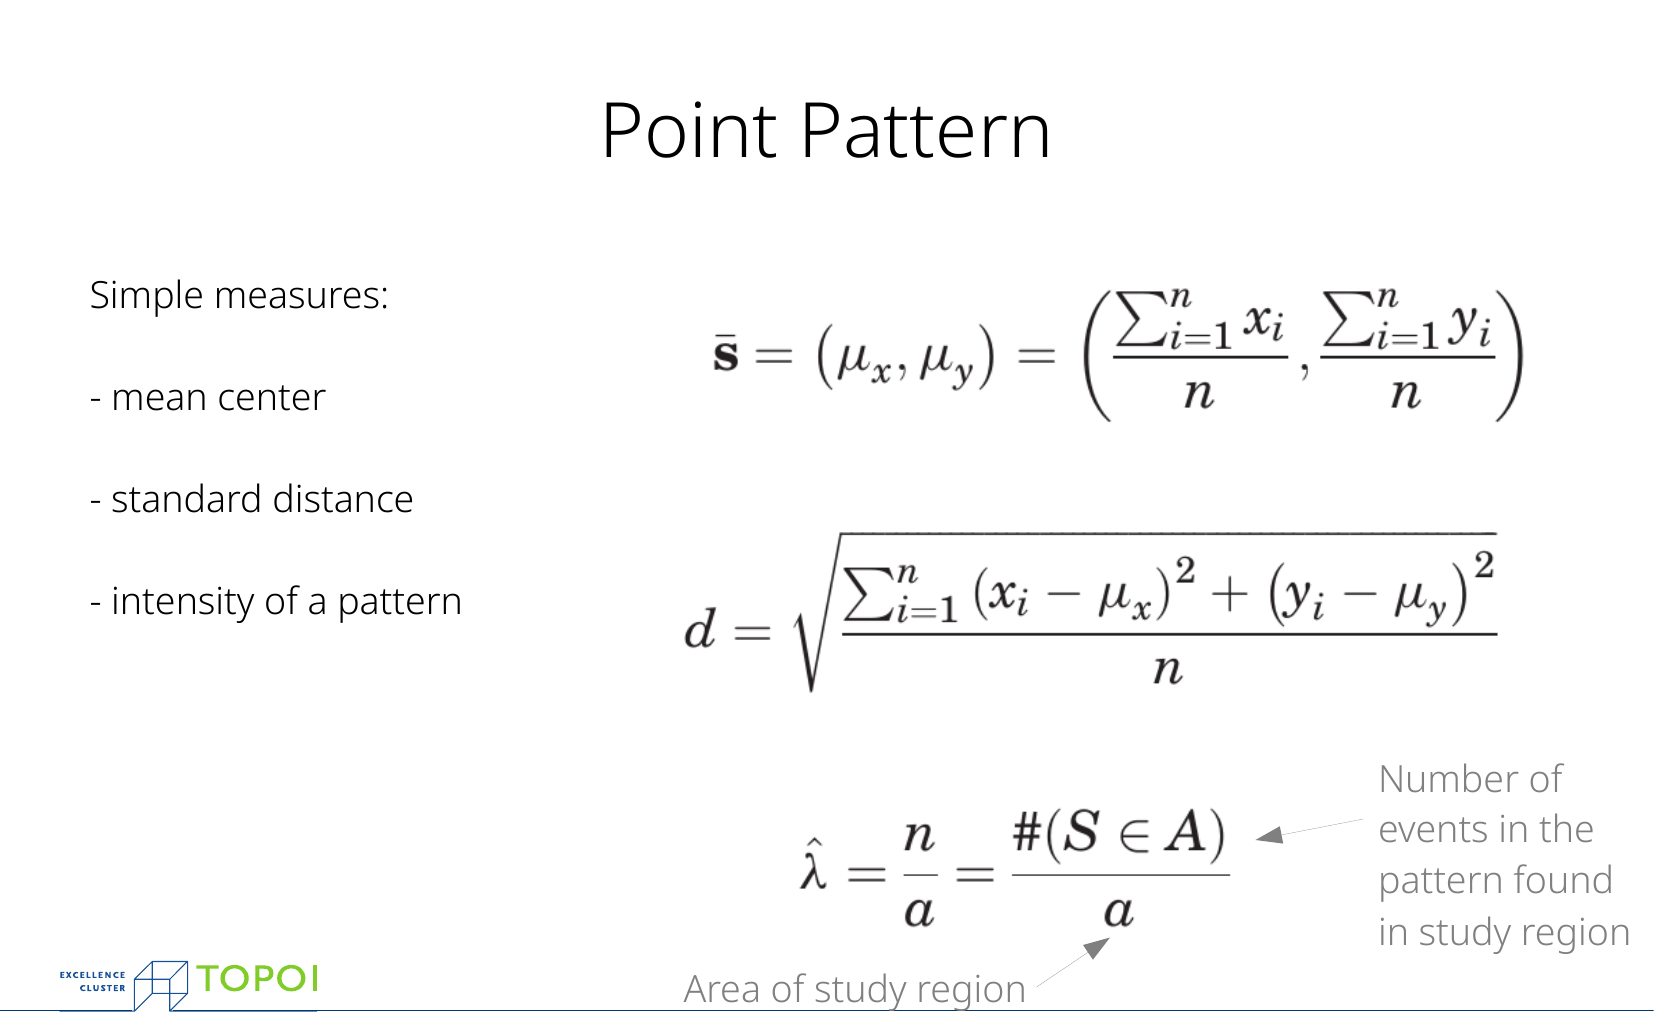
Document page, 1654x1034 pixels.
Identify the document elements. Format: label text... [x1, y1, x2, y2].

picture [740, 765, 1256, 961]
title Point Pattern [82, 41, 1571, 214]
text_box Simple measures: - mean center - standard distance - intensity of a pattern [74, 260, 474, 635]
picture [660, 251, 1554, 461]
text_box Number of events in the pattern found in study region [1363, 744, 1648, 965]
text_box Area of study region [668, 955, 1037, 1022]
picture [656, 512, 1529, 723]
